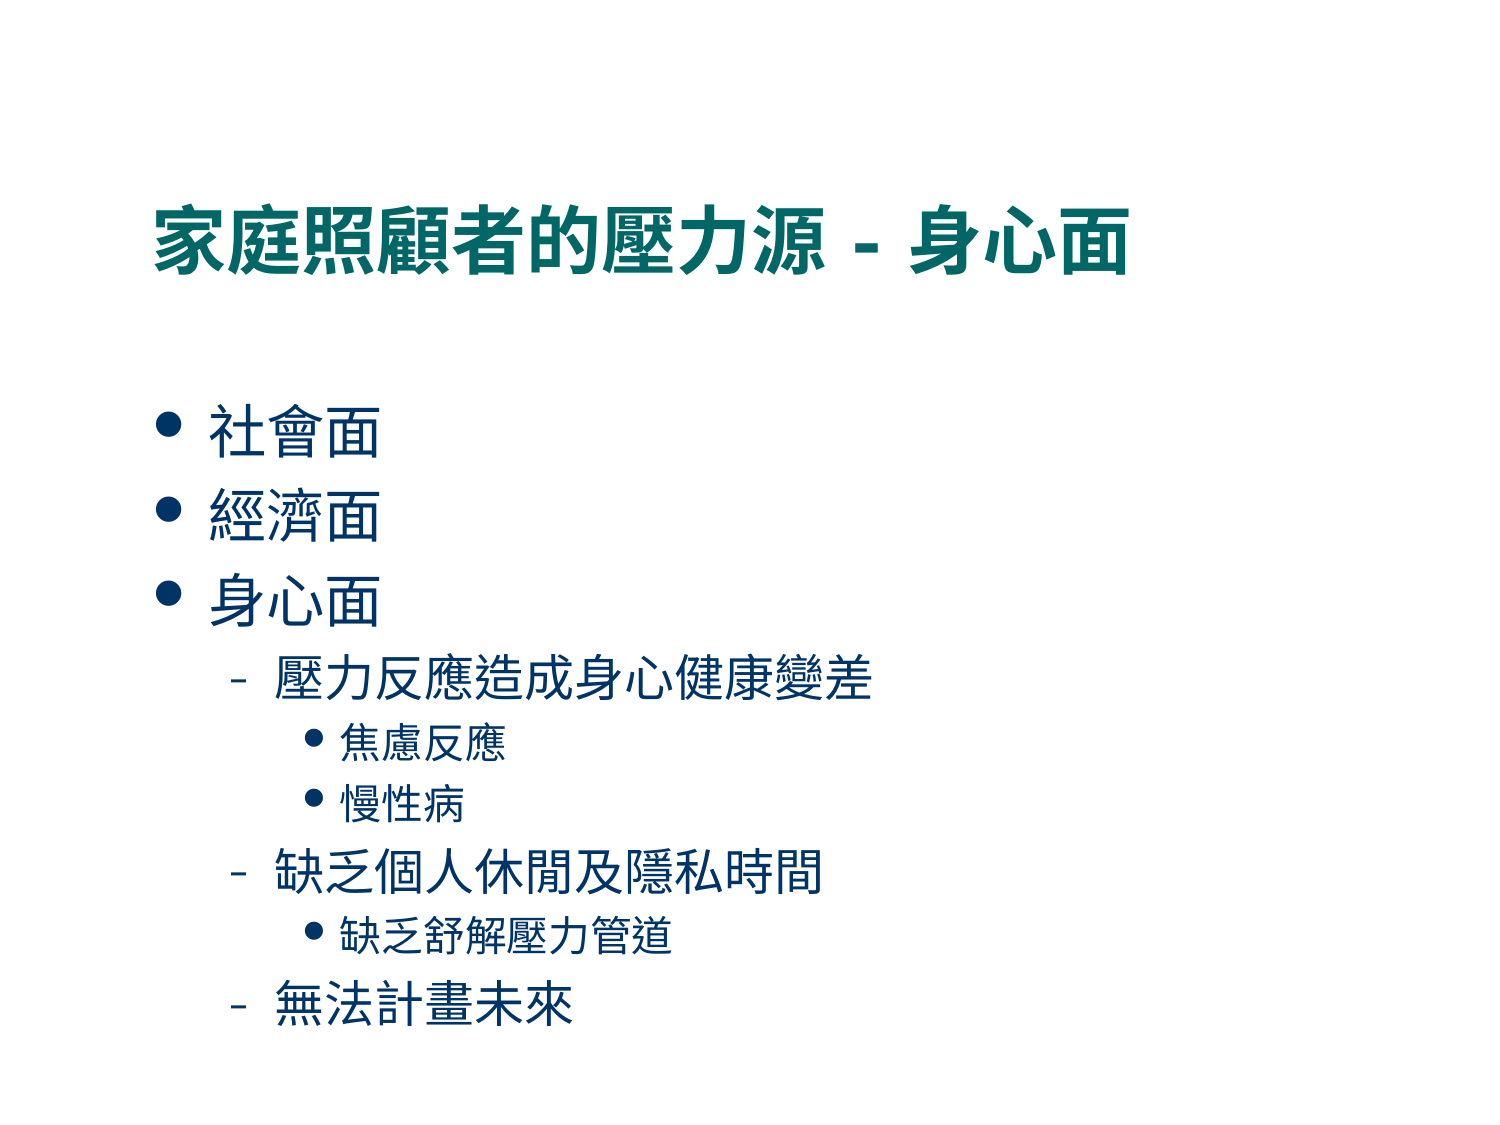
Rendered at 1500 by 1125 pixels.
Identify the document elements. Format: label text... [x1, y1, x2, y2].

list 社會面 經濟面 身心面 壓力反應造成身心健康變差 焦慮反應 慢性病 缺乏個人休閒及隱私時間 缺乏舒解壓力管道 無法計畫未來 [137, 387, 1400, 1041]
title 家庭照顧者的壓力源-身心面 [136, 128, 1414, 293]
